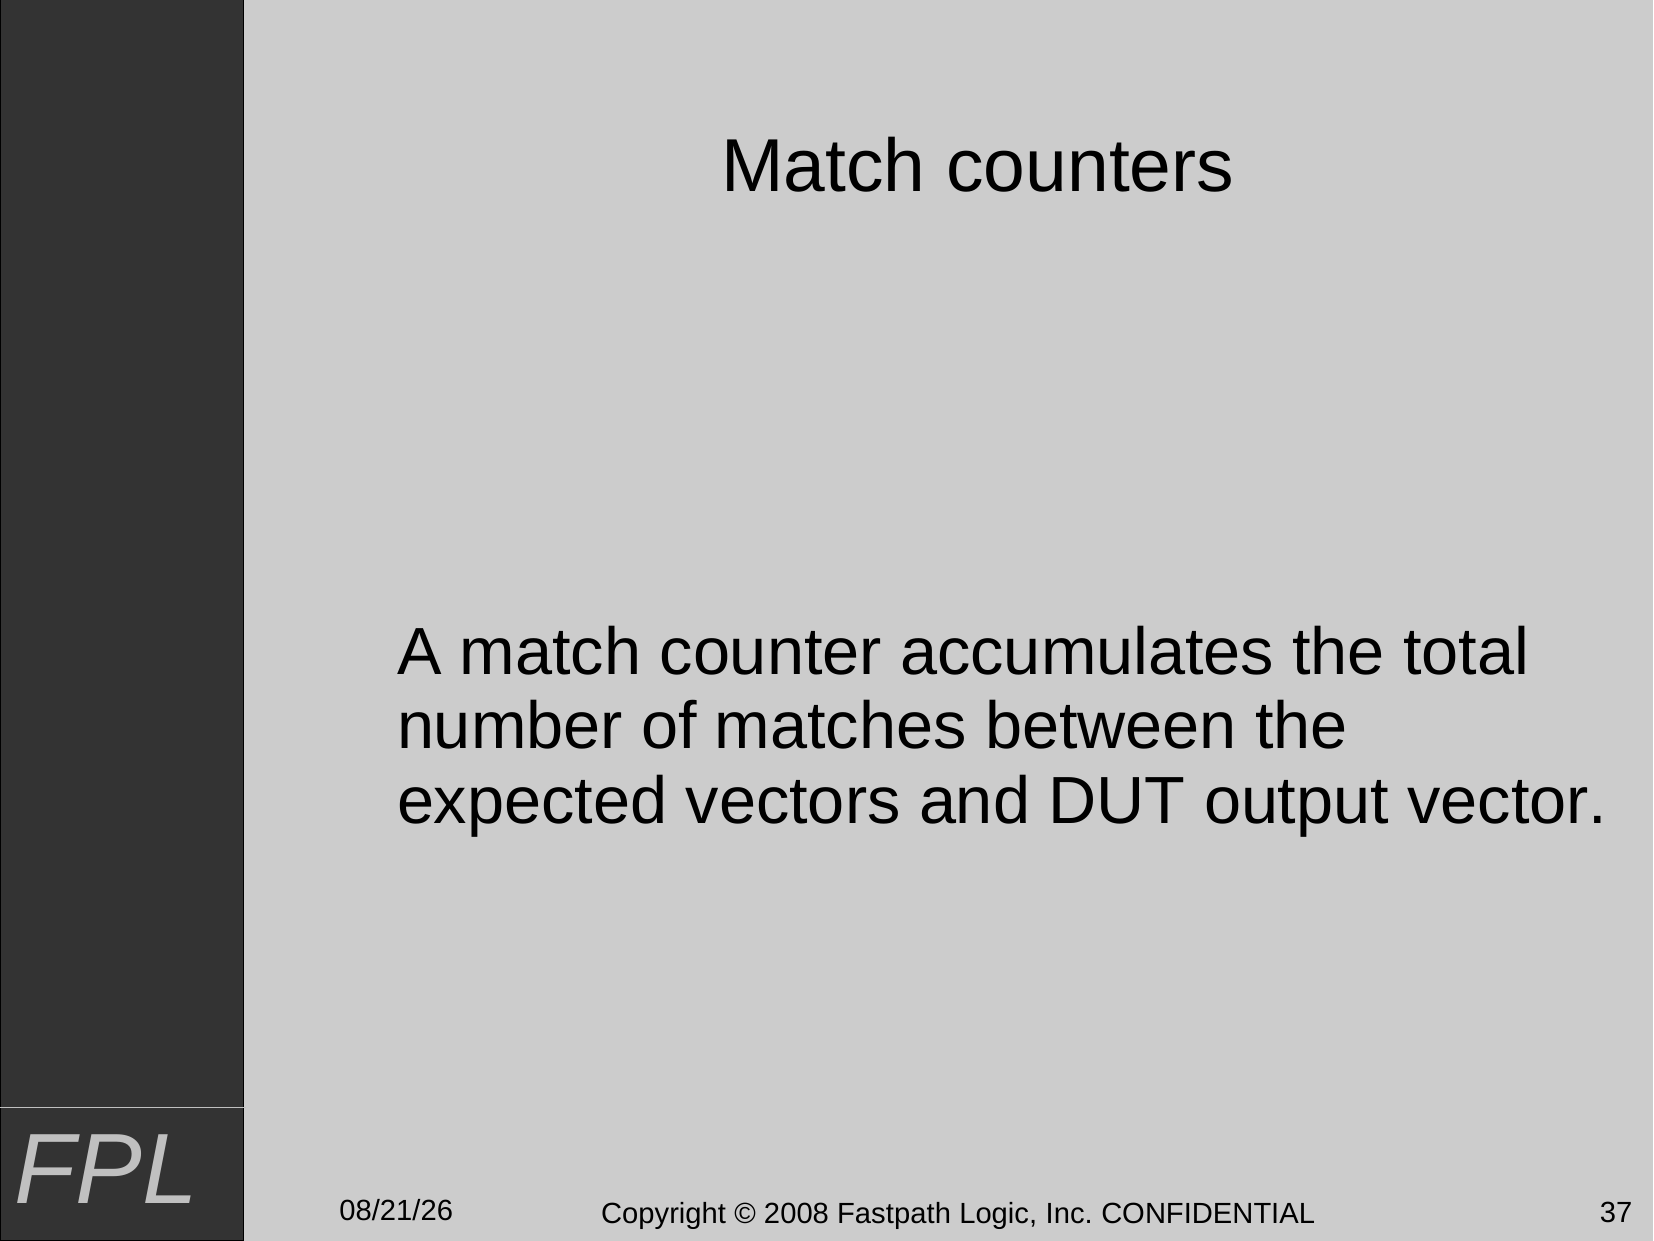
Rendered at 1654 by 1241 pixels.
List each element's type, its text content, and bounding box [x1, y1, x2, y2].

title Match counters [426, 57, 1529, 272]
subtitle A match counter accumulates the total number of matches between the expected vectors and DUT output vector. [322, 272, 1634, 1179]
